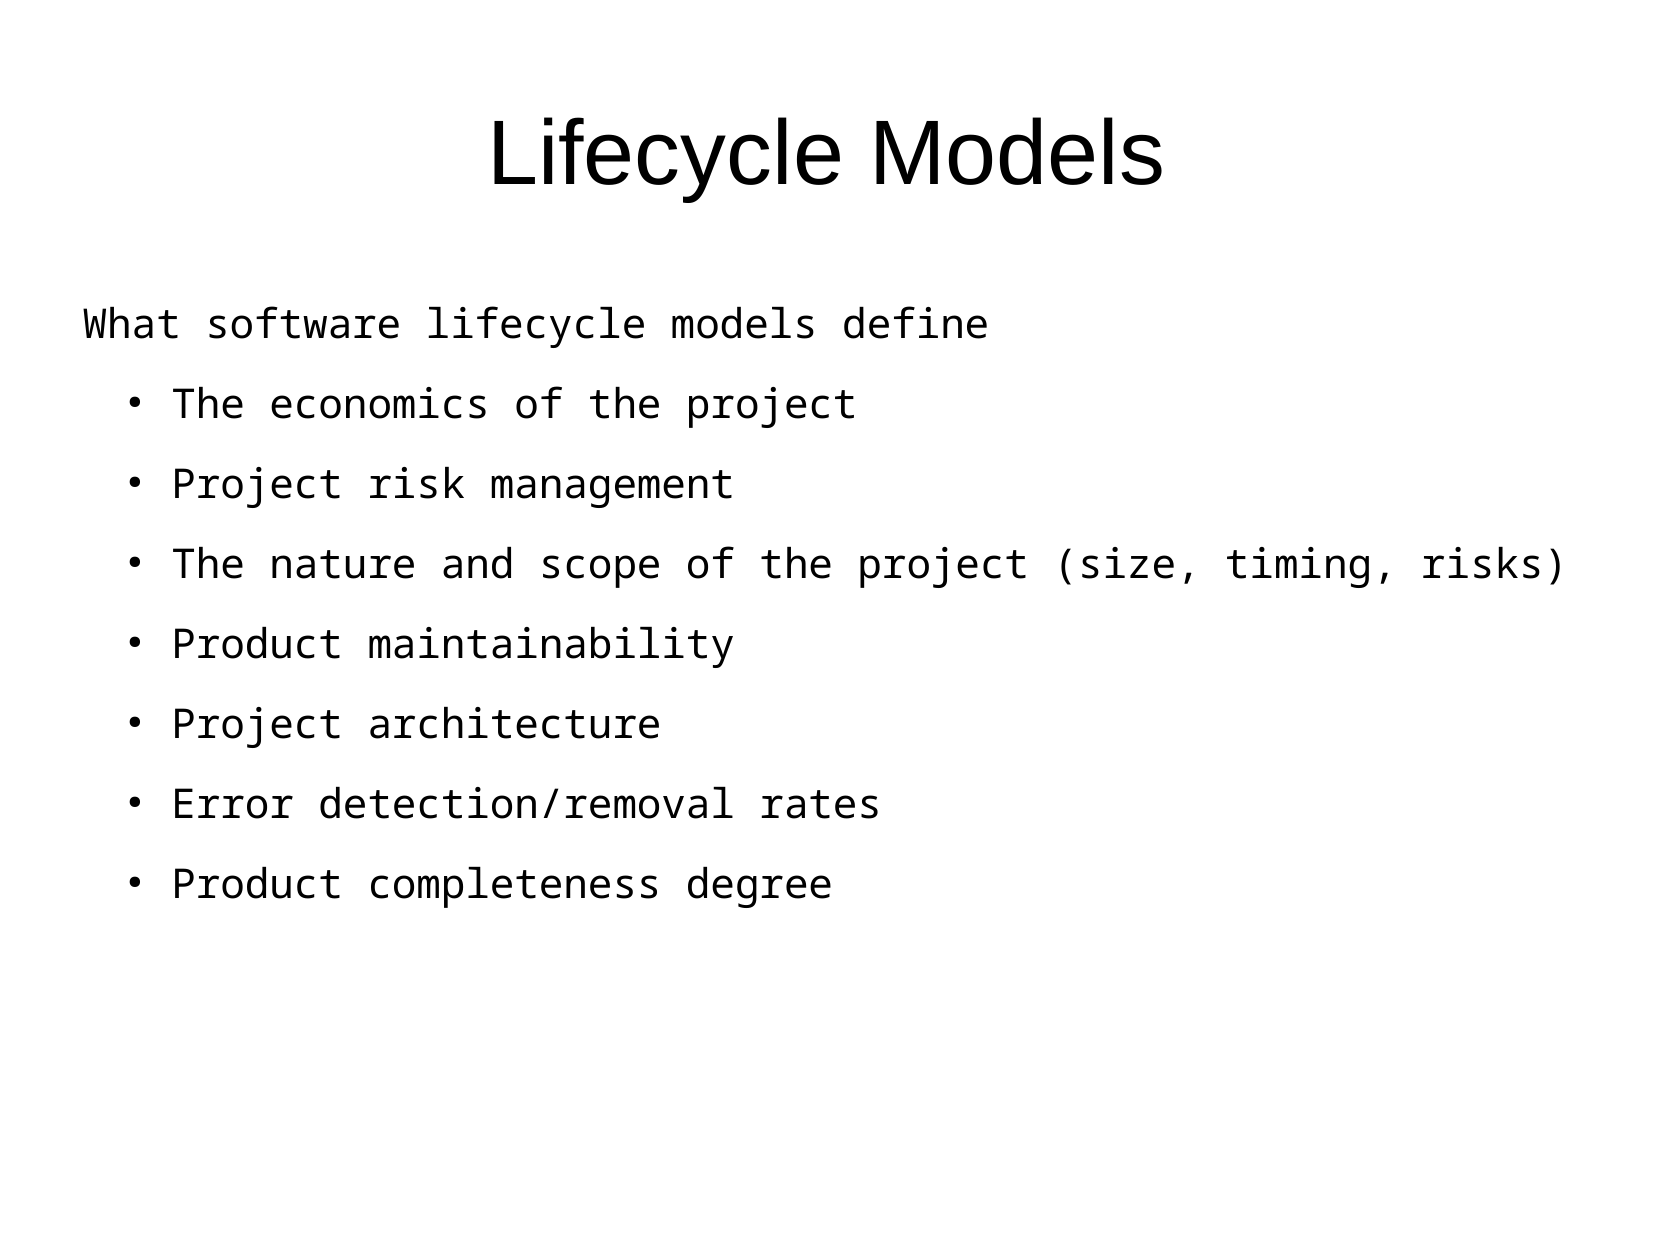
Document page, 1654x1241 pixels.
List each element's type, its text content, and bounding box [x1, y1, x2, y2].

list What software lifecycle models define The economics of the project Project risk management The nature and scope of the project (size, timing, risks) Product maintainability Project architecture Error detection/removal rates Product completeness degree [82, 295, 1571, 939]
title Lifecycle Models [82, 49, 1571, 257]
